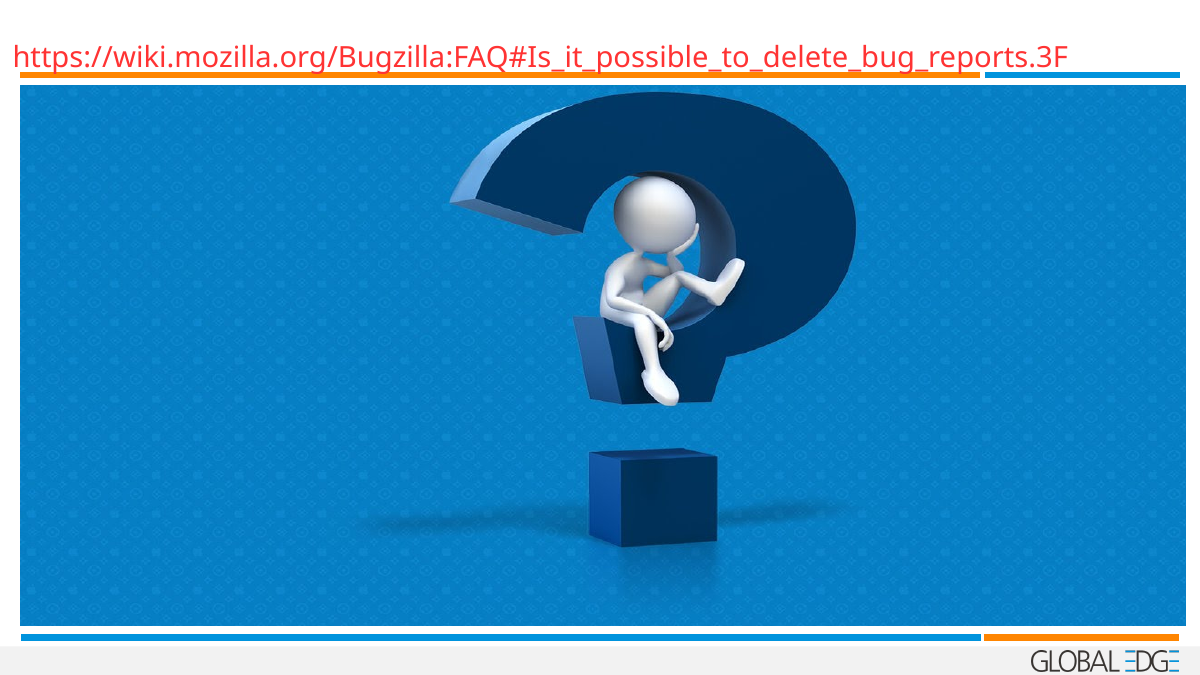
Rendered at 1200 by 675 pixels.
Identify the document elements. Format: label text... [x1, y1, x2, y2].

picture [1031, 650, 1179, 672]
picture [20, 85, 1186, 626]
title https://wiki.mozilla.org/Bugzilla:FAQ#Is_it_possible_to_delete_bug_reports.3F [12, 1, 1158, 71]
